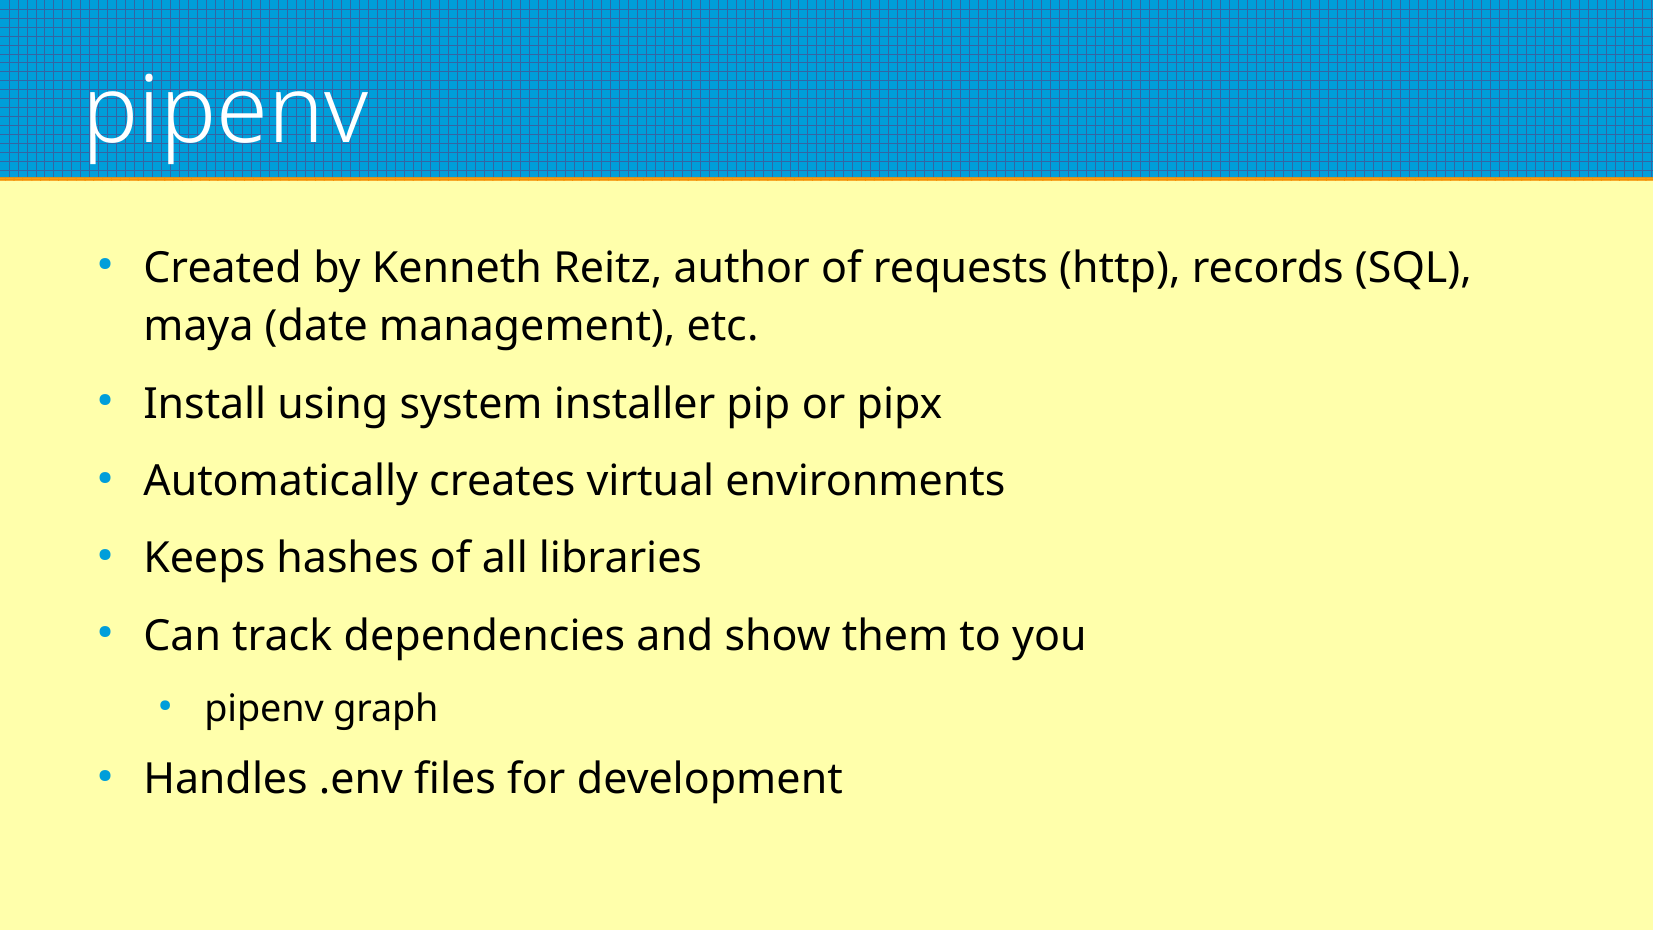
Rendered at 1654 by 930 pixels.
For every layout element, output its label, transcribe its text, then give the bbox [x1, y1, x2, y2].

title pipenv [82, 14, 1571, 171]
list Created by Kenneth Reitz, author of requests (http), records (SQL), maya (date management), etc. Install using system installer pip or pipx Automatically creates virtual environments Keeps hashes of all libraries Can track dependencies and show them to you pipenv graph Handles .env files for development [82, 236, 1562, 810]
